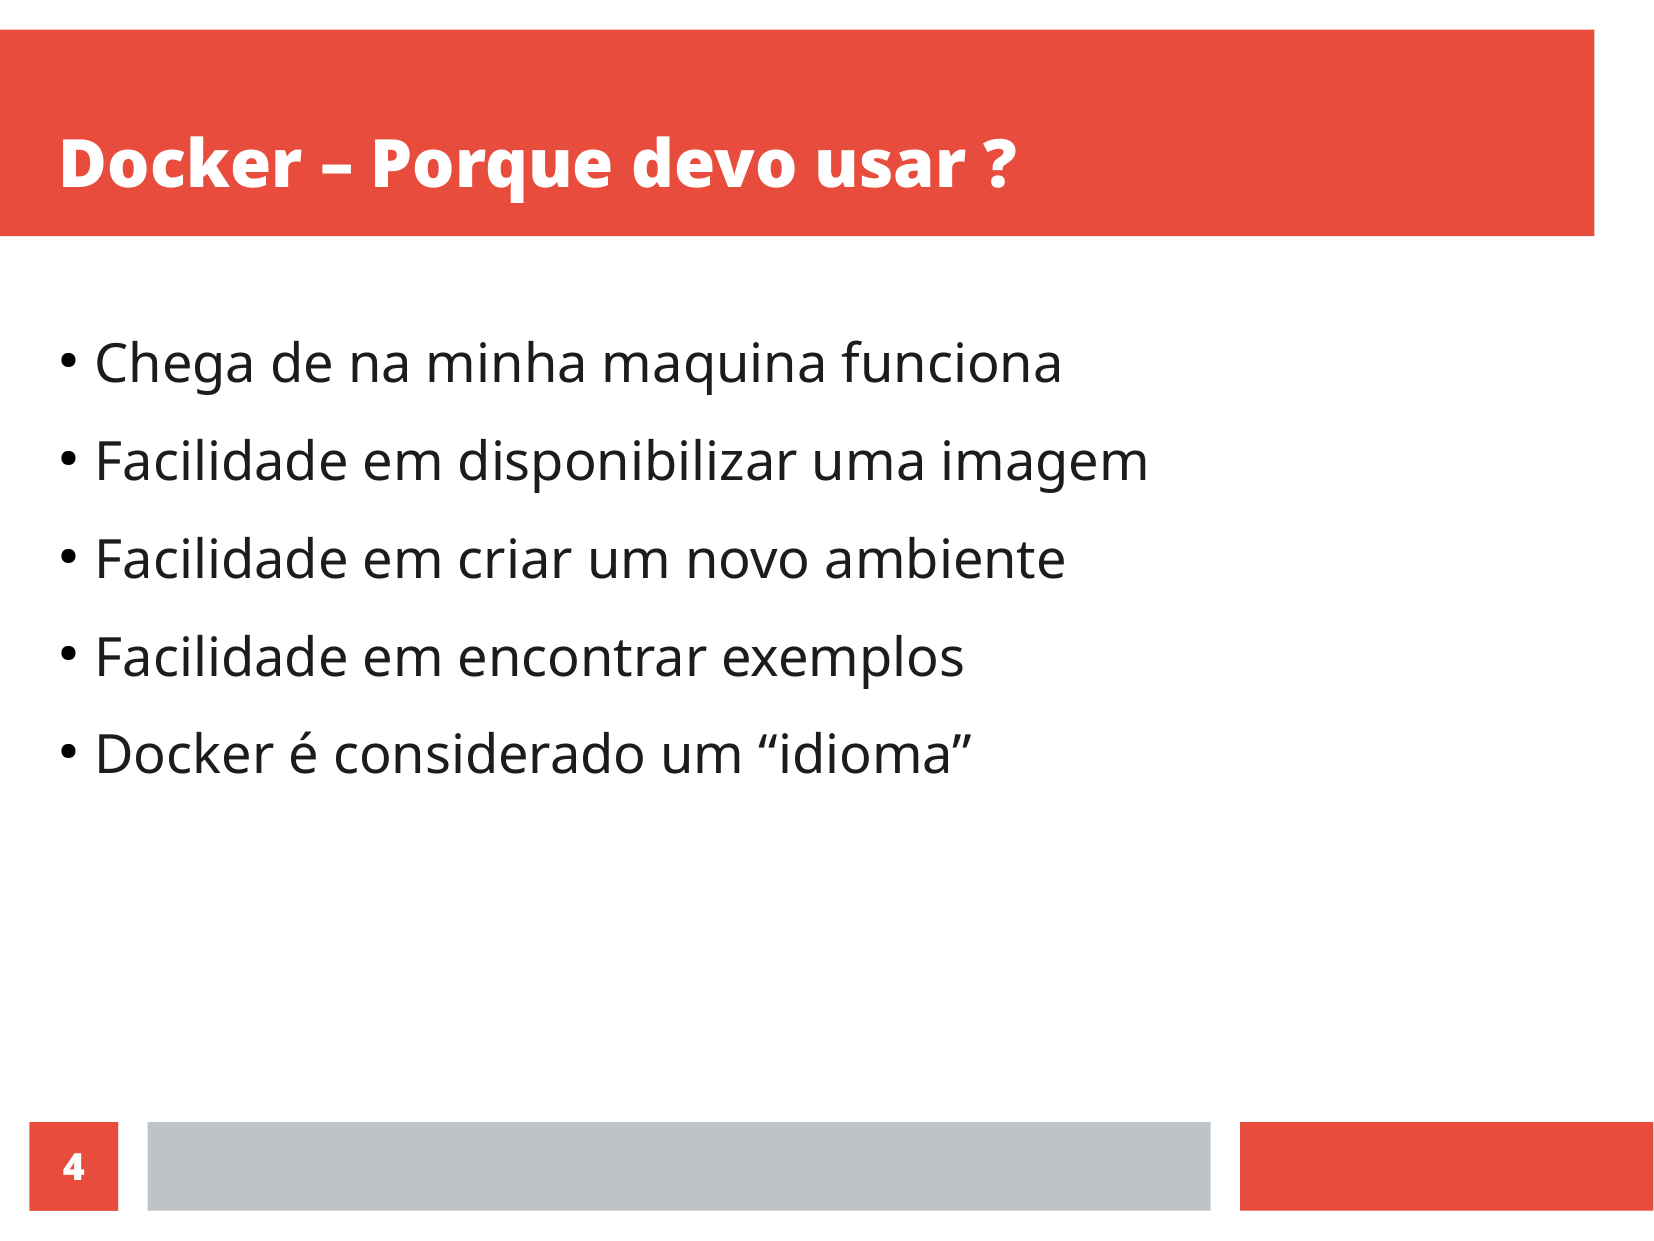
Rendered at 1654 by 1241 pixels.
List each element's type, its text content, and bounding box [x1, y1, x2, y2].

title Docker – Porque devo usar ? [59, 59, 1595, 207]
list Chega de na minha maquina funciona Facilidade em disponibilizar uma imagem Facilidade em criar um novo ambiente Facilidade em encontrar exemplos Docker é considerado um “idioma” [59, 324, 1565, 1093]
